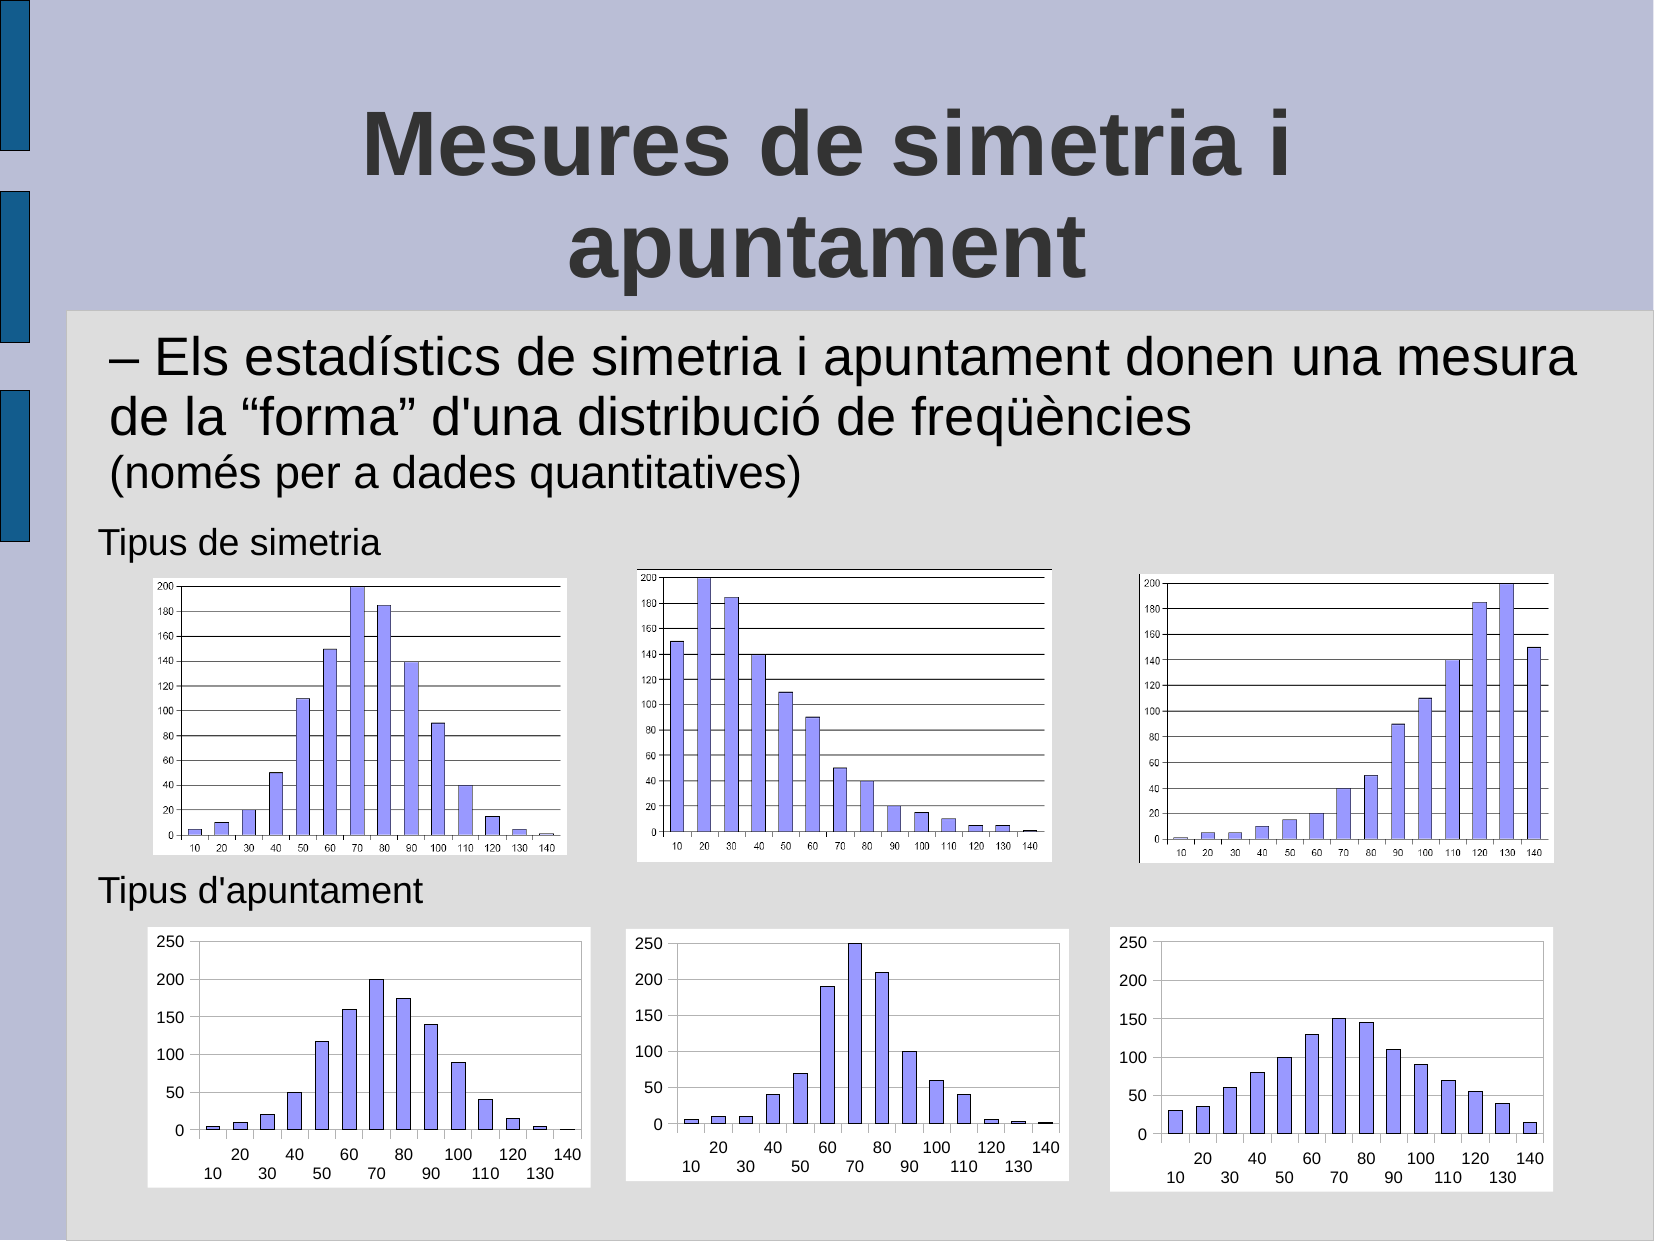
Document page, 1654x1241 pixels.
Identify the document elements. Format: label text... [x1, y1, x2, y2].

text_box – Els estadístics de simetria i apuntament donen una mesura de la “forma” d'una distribució de freqüències (només per a dades quantitatives) [94, 318, 1625, 506]
title Mesures de simetria i apuntament [121, 91, 1534, 299]
chart [625, 928, 1069, 1182]
text_box Tipus d'apuntament [82, 862, 467, 920]
picture [637, 569, 1052, 862]
picture [153, 578, 567, 855]
text_box Tipus de simetria [82, 513, 467, 571]
chart [147, 927, 591, 1188]
picture [1139, 574, 1554, 863]
chart [1110, 927, 1554, 1192]
